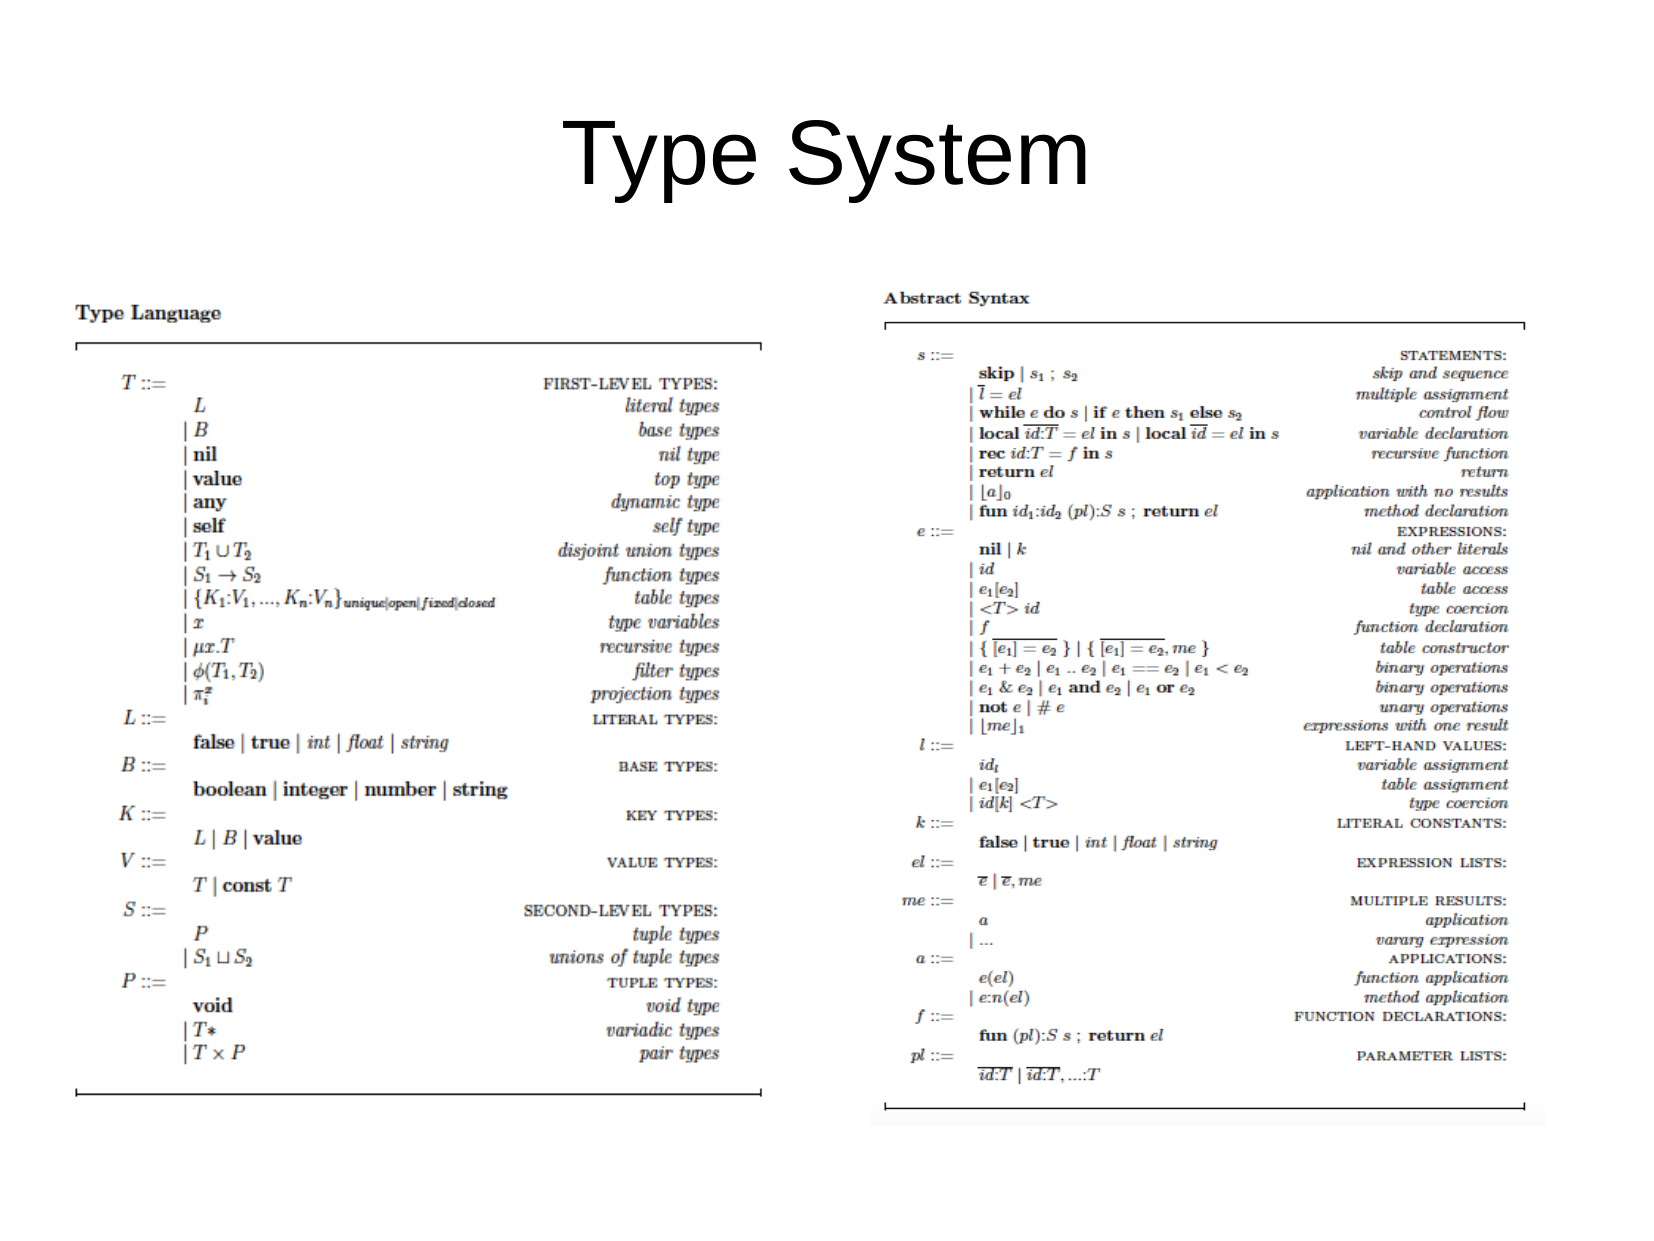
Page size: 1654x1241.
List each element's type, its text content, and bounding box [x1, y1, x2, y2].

picture [870, 284, 1546, 1126]
title Type System [82, 49, 1571, 257]
picture [60, 284, 781, 1110]
